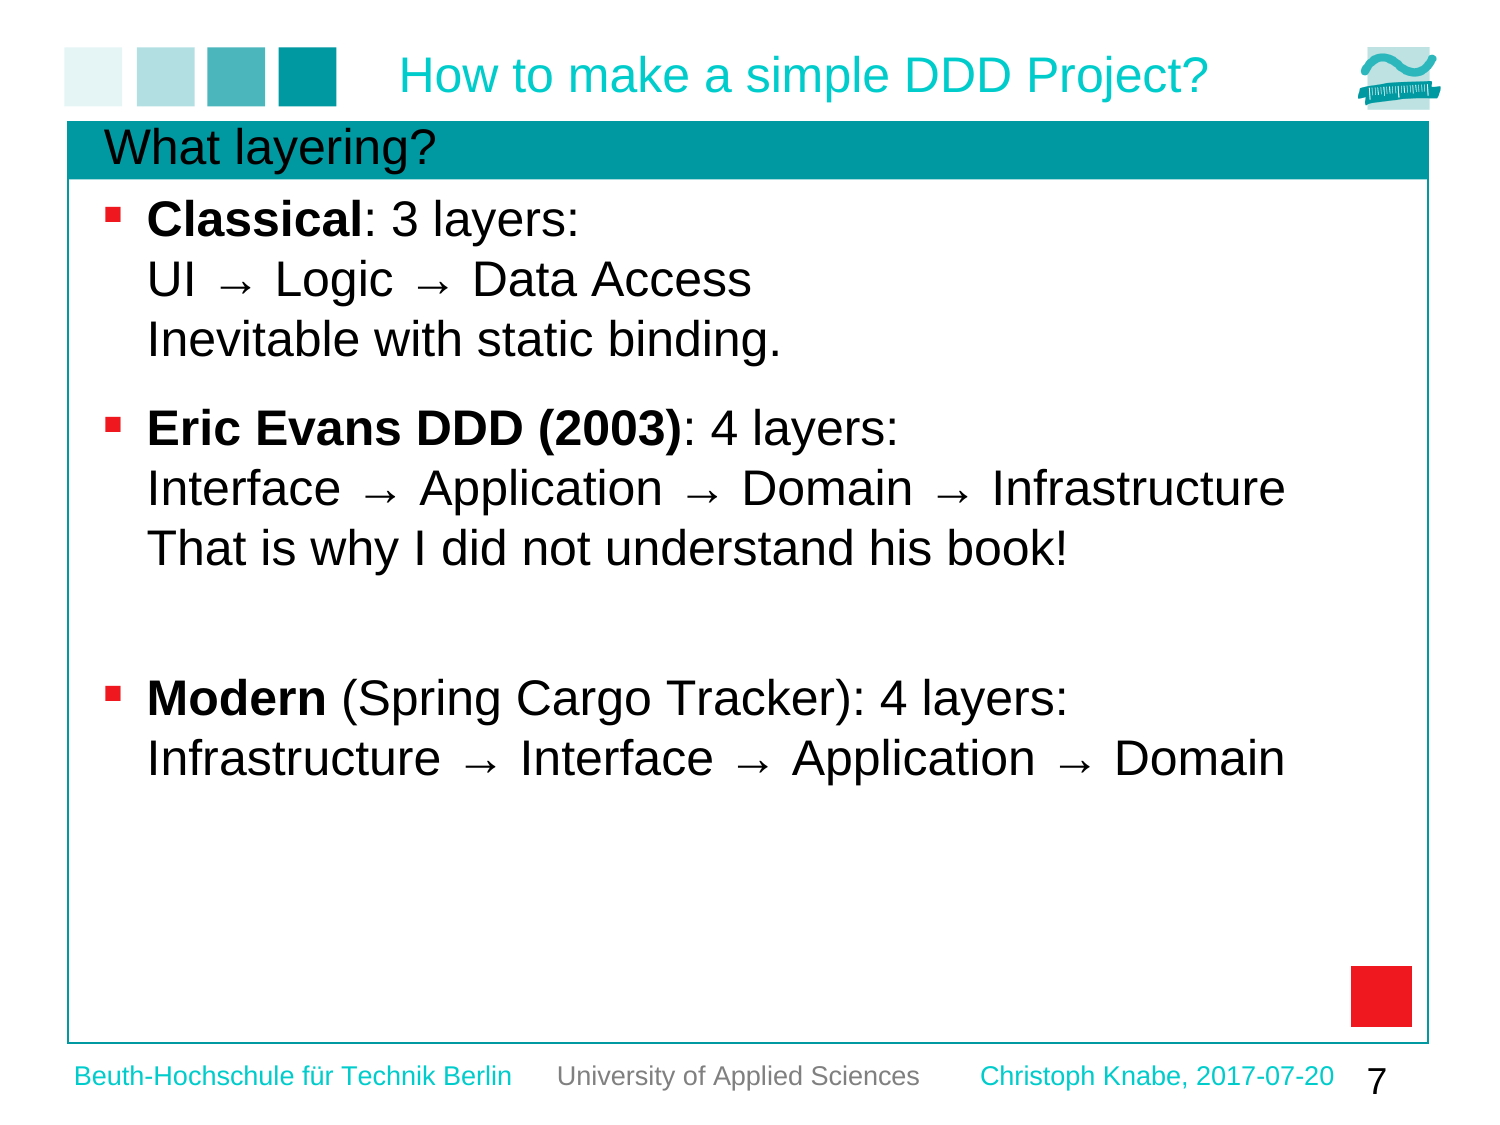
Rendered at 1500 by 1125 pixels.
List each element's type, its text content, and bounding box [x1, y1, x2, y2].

text_box Classical: 3 layers: UI → Logic → Data Access Inevitable with static binding. Eric Evans DDD (2003): 4 layers: Interface → Application → Domain → Infrastructure That is why I did not understand his book! Modern (Spring Cargo Tracker): 4 layers: Infrastructure → Interface → Application → Domain [90, 178, 1397, 794]
text_box What layering? [89, 106, 976, 182]
picture [1358, 47, 1441, 110]
